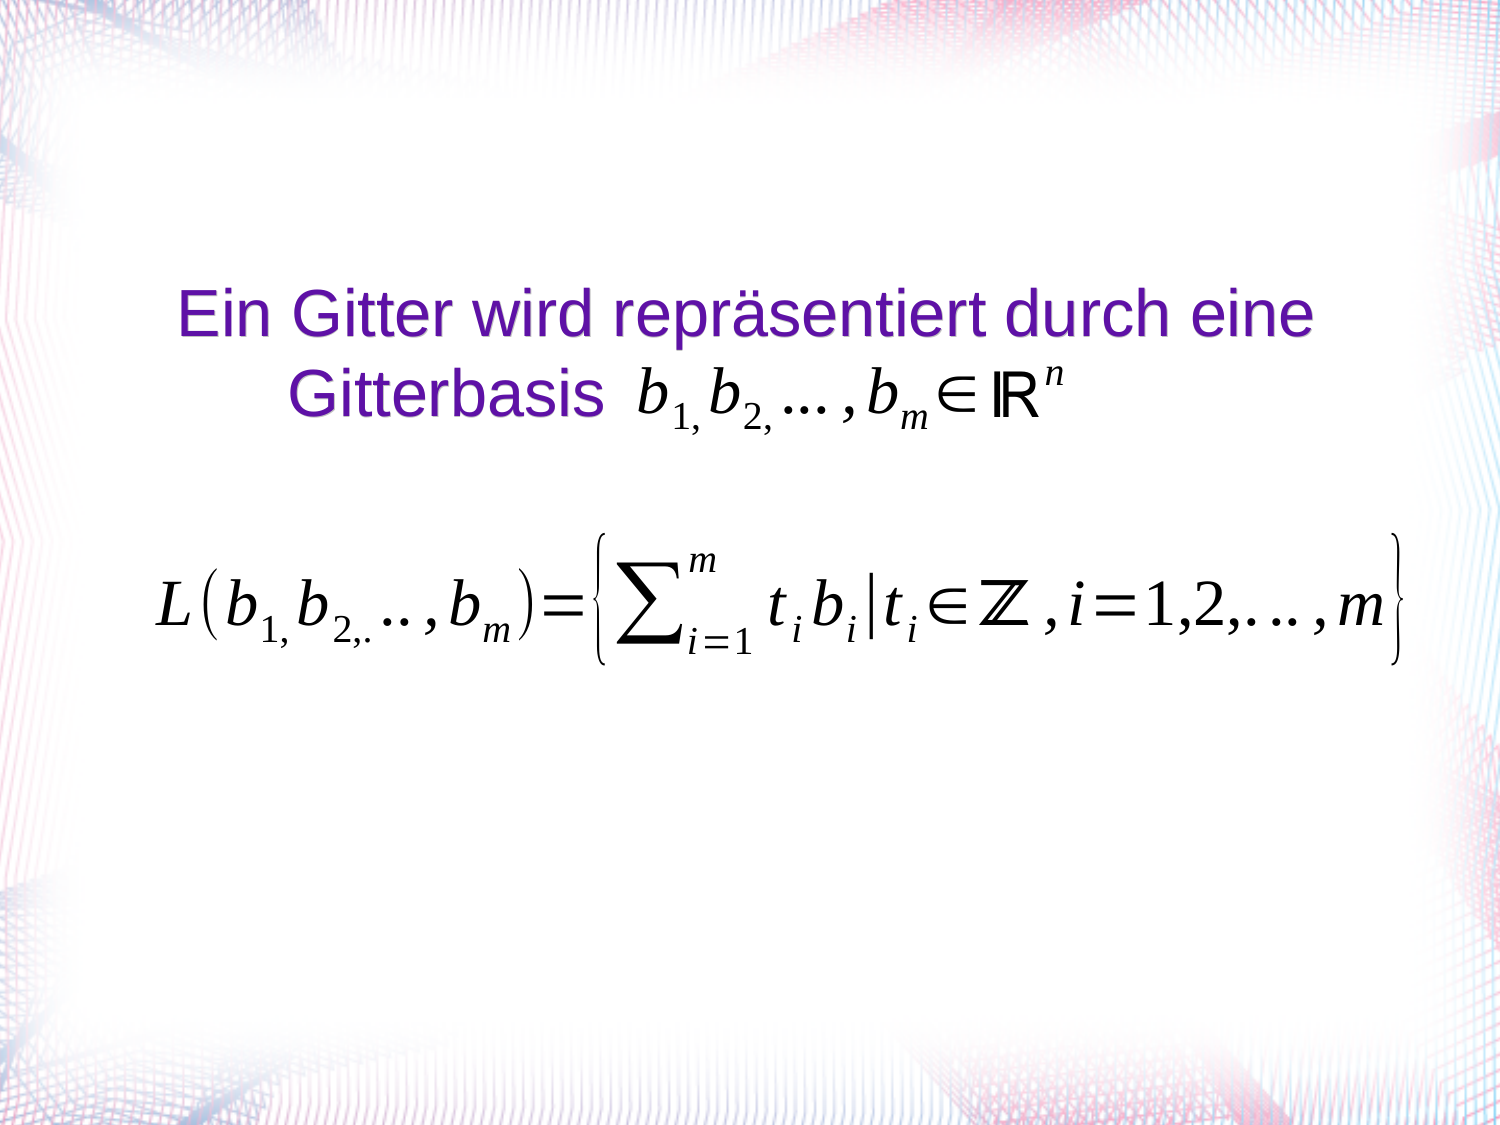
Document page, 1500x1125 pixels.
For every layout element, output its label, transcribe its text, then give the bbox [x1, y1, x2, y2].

chart [629, 354, 989, 439]
picture [0, 0, 1500, 1125]
chart [144, 530, 1419, 670]
text_box Ein Gitter wird repräsentiert durch eine Gitterbasis [161, 262, 1336, 438]
